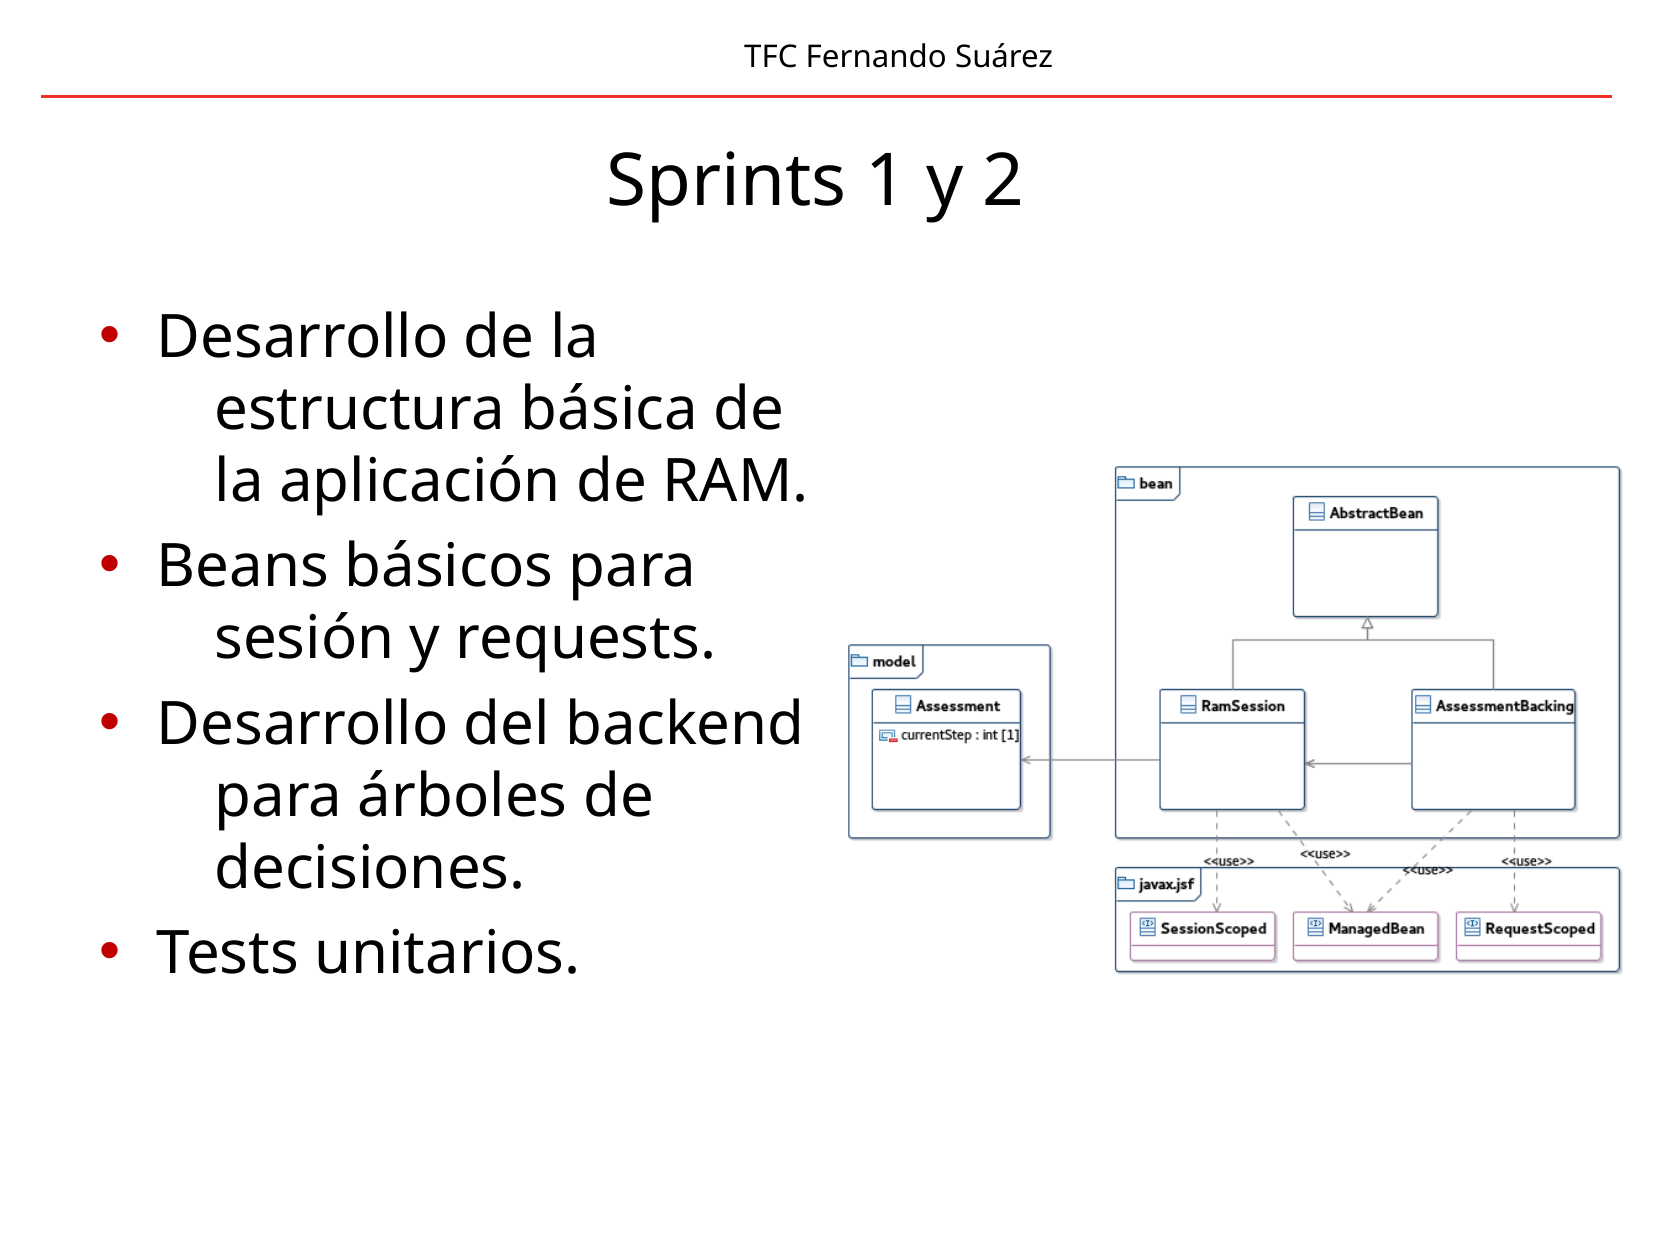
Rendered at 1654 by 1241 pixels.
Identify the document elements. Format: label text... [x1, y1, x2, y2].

title Sprints 1 y 2 [71, 73, 1560, 280]
list Desarrollo de la estructura básica de la aplicación de RAM. Beans básicos para sesión y requests. Desarrollo del backend para árboles de decisiones. Tests unitarios. [82, 289, 863, 1093]
picture [836, 454, 1635, 987]
